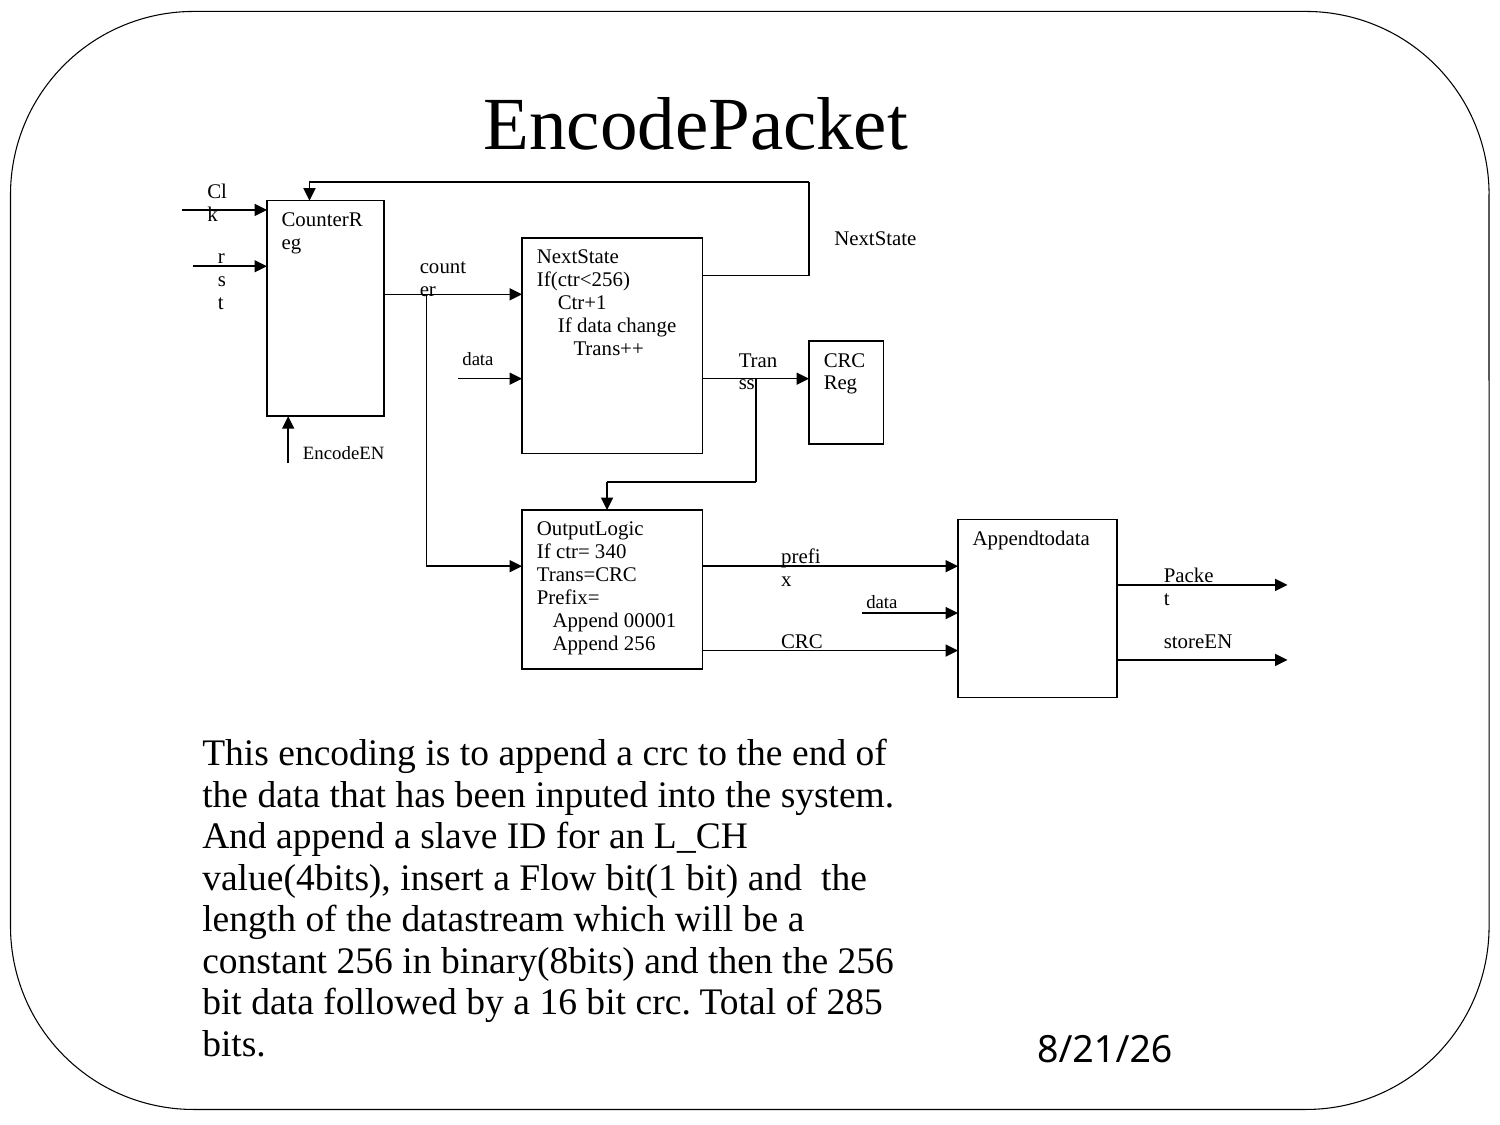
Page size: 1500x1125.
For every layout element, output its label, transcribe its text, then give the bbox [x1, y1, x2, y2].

text_box prefix [766, 538, 841, 567]
text_box counter [405, 247, 491, 285]
text_box rst [203, 238, 246, 267]
text_box CounterReg [266, 200, 384, 417]
text_box EncodeEN [289, 434, 406, 463]
text_box OutputLogic If ctr= 340 Trans=CRC Prefix= Append 00001 Append 256 [522, 509, 703, 670]
text_box This encoding is to append a crc to the end of the data that has been inputed into the system. And append a slave ID for an L_CH value(4bits), insert a Flow bit(1 bit) and the length of the datastream which will be a constant 256 in binary(8bits) and then the 256 bit data followed by a 16 bit crc. Total of 285 bits. [187, 725, 953, 866]
text_box CRC [766, 622, 841, 651]
text_box NextState [819, 219, 937, 257]
text_box NextState If(ctr<256) Ctr+1 If data change Trans++ [522, 238, 703, 454]
text_box CRC Reg [809, 341, 884, 445]
text_box Clk [192, 172, 246, 210]
text_box Packet [1149, 556, 1235, 585]
text_box data [851, 584, 916, 613]
text_box Appendtodata [957, 519, 1118, 698]
text_box storeEN [1149, 622, 1256, 660]
text_box Transs [724, 341, 799, 370]
text_box EncodePacket [425, 75, 968, 160]
text_box data [447, 341, 512, 370]
